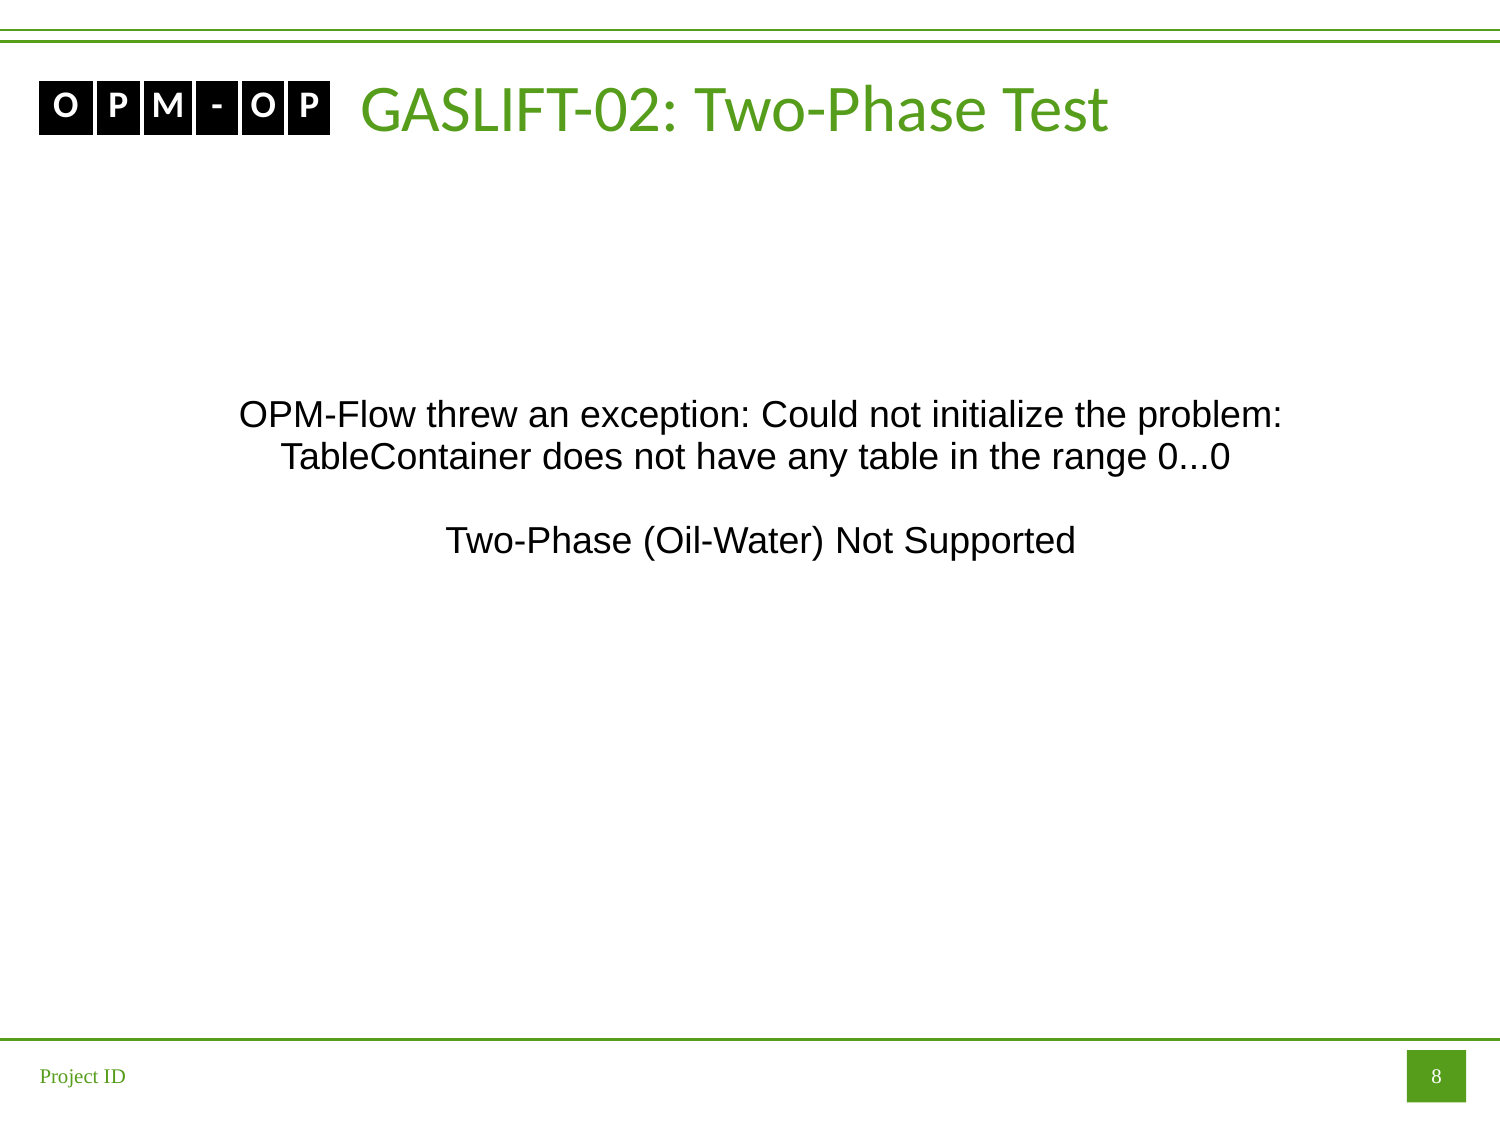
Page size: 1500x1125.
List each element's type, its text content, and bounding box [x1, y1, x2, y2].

text_box OPM-Flow threw an exception: Could not initialize the problem: TableContainer does not have any table in the range 0...0 Two-Phase (Oil-Water) Not Supported [127, 385, 1395, 569]
title GASLIFT-02: Two-Phase Test [360, 77, 1425, 153]
